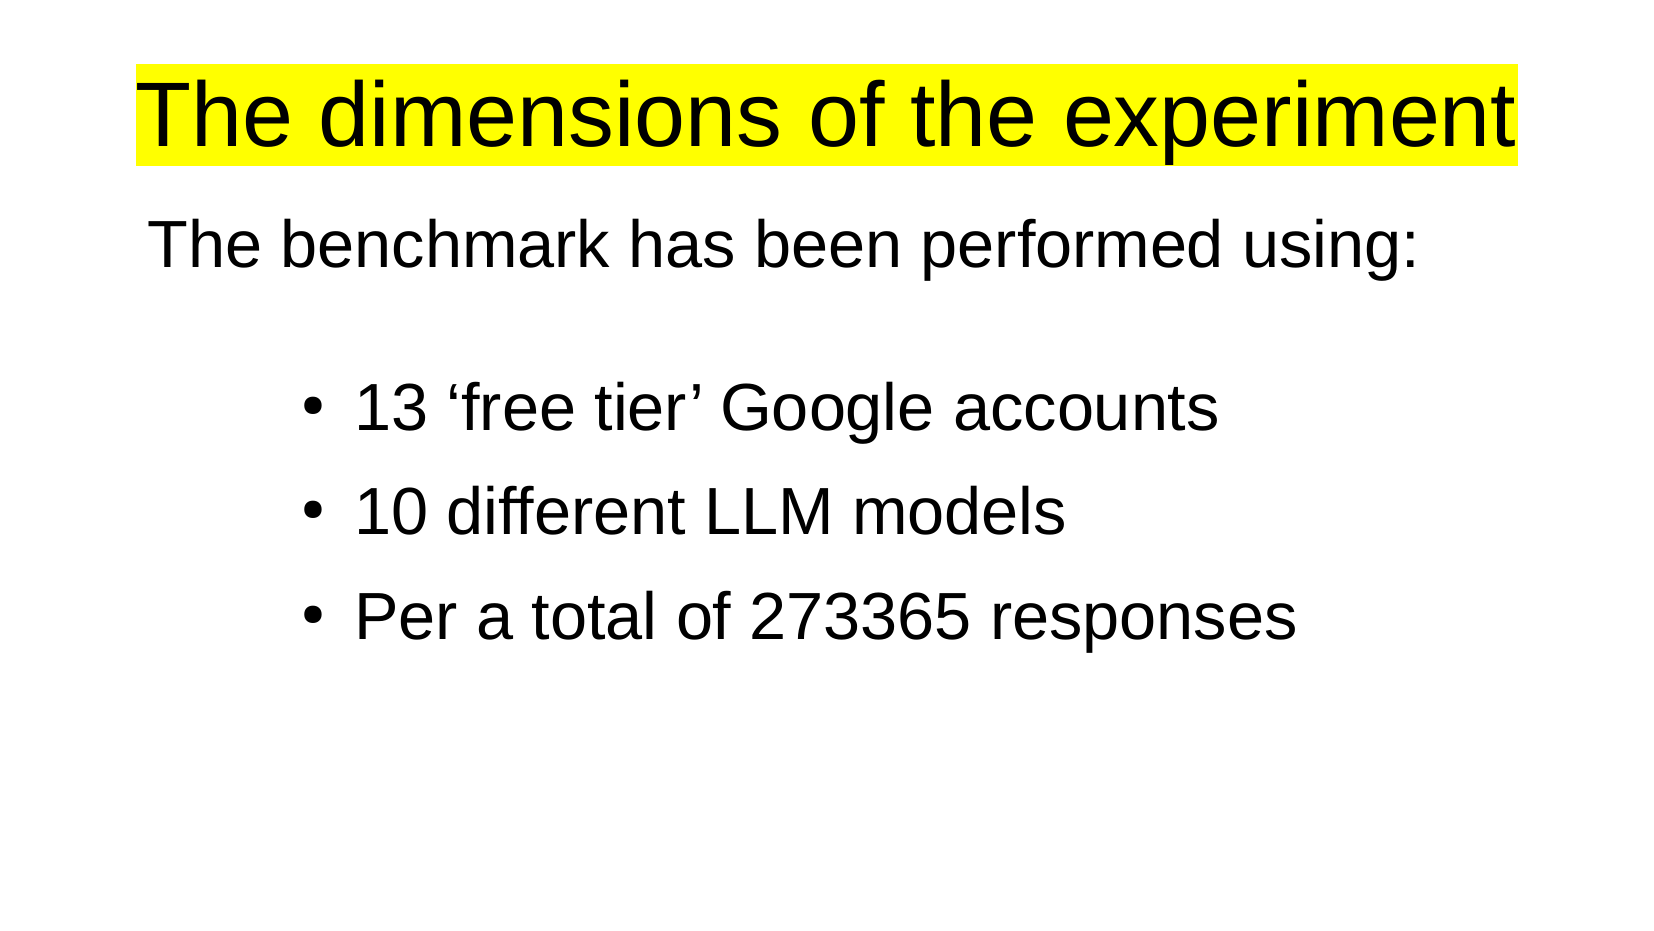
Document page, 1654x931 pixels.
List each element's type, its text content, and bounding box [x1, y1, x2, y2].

list 13 ‘free tier’ Google accounts 10 different LLM models Per a total of 273365 responses [283, 310, 1359, 806]
list The benchmark has been performed using: [76, 206, 1565, 310]
title The dimensions of the experiment [82, 37, 1571, 193]
